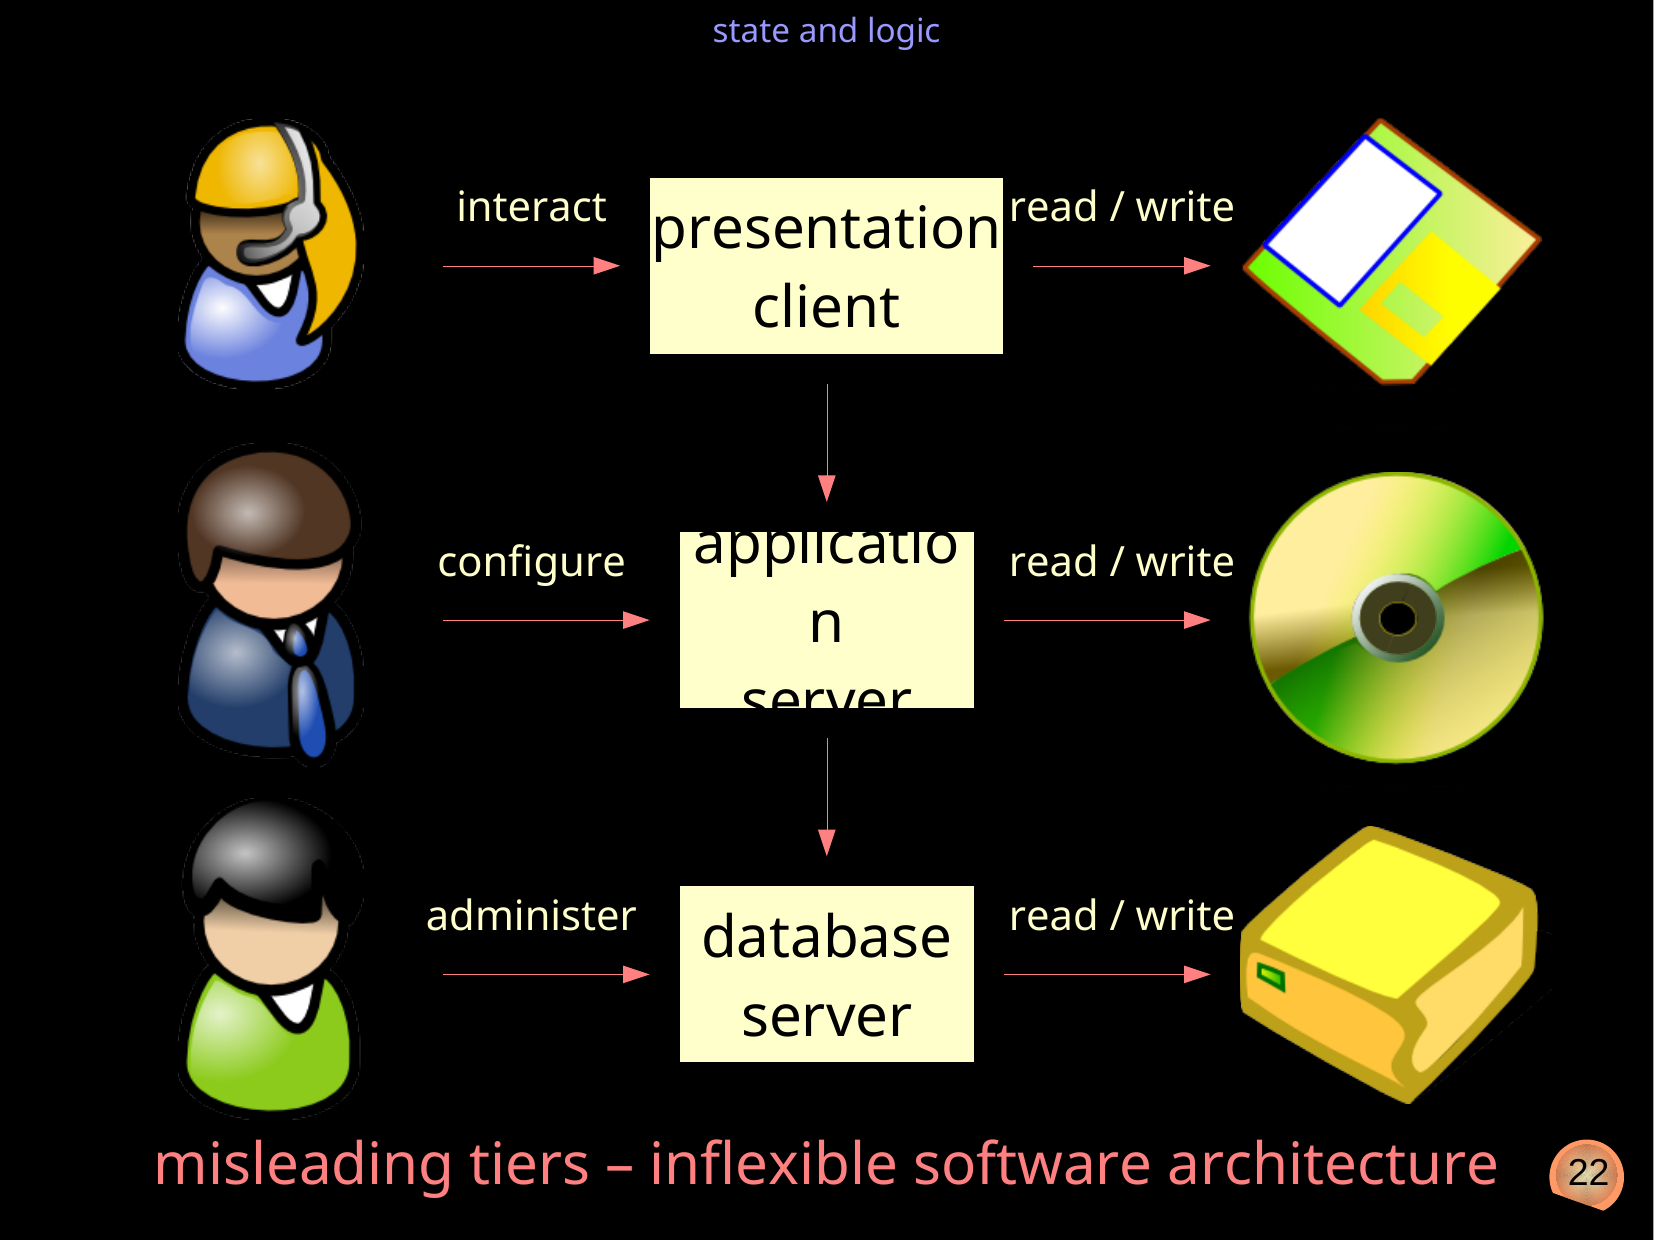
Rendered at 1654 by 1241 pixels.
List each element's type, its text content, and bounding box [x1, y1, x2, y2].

text_box database server [679, 885, 975, 1063]
picture [177, 797, 365, 1121]
picture [1240, 118, 1553, 434]
text_box configure [413, 531, 650, 591]
picture [1240, 472, 1553, 793]
picture [1240, 826, 1553, 1104]
text_box state and logic [0, 0, 1654, 60]
text_box administer [413, 885, 650, 945]
text_box interact [413, 177, 650, 237]
picture [177, 118, 365, 390]
text_box presentation client [649, 177, 1004, 355]
text_box read / write [1003, 531, 1240, 591]
text_box cybop (cybernetics oriented programming) [1558, 1147, 1615, 1204]
text_box application server [679, 531, 975, 709]
text_box cyboi interpreter [1563, 1151, 1611, 1199]
text_box read / write [1003, 885, 1240, 945]
text_box misleading tiers – inflexible software architecture [118, 1122, 1536, 1211]
text_box read / write [1003, 177, 1240, 237]
picture [177, 442, 365, 768]
